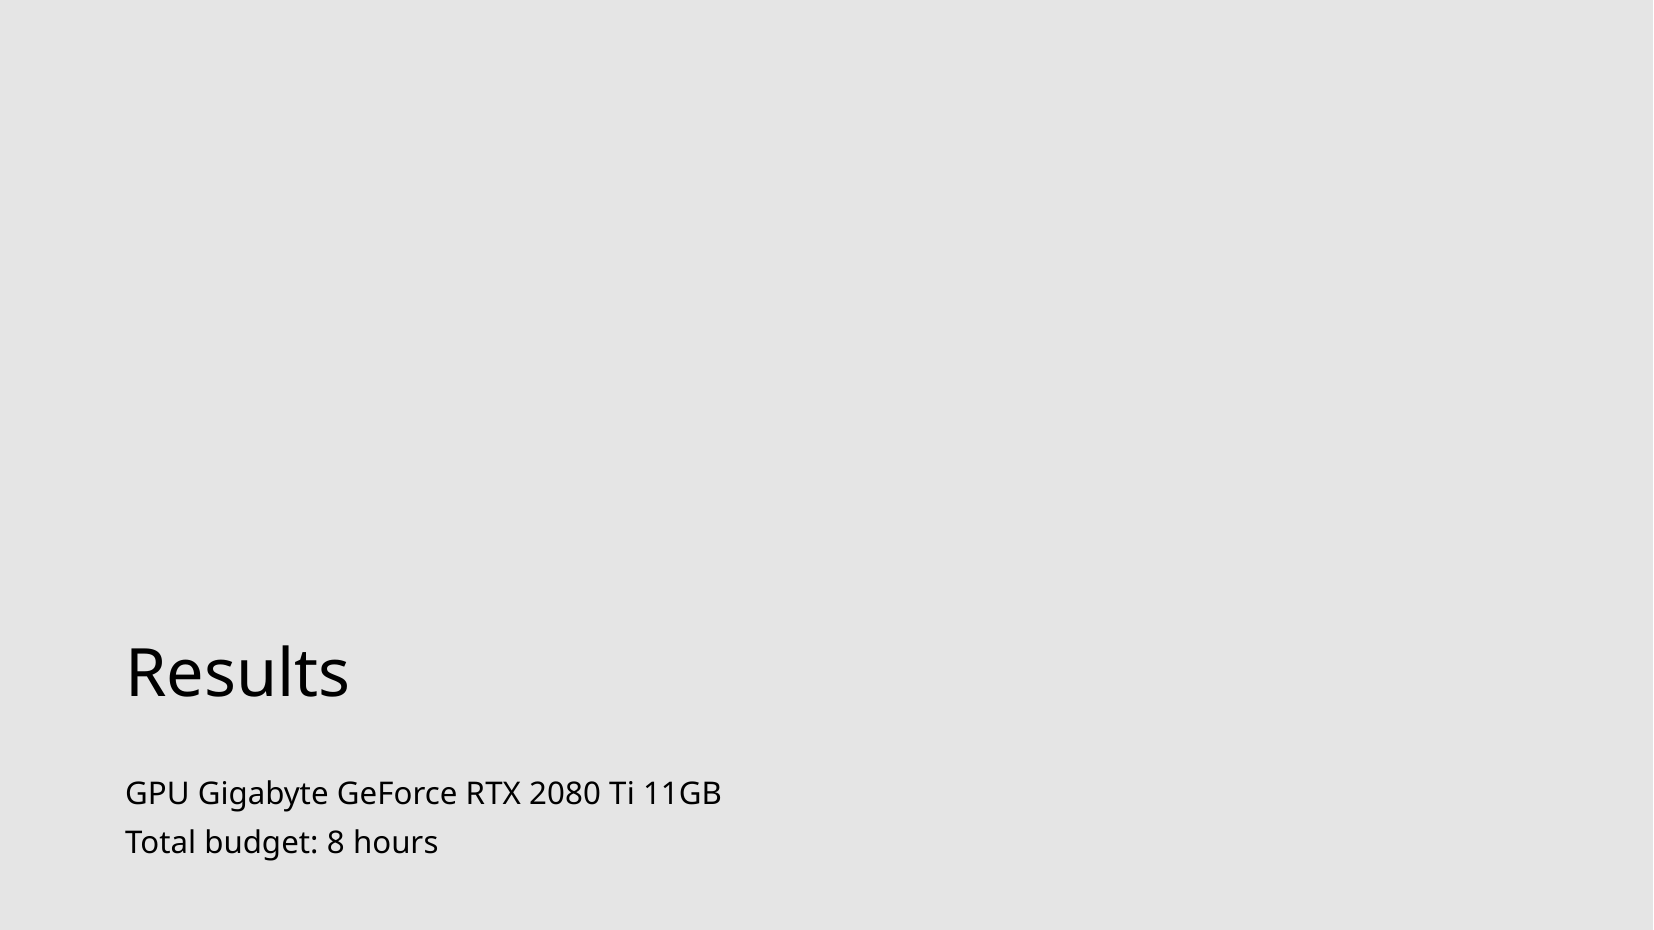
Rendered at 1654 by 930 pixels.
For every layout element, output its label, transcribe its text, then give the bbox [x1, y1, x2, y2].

text_box Results GPU Gigabyte GeForce RTX 2080 Ti 11GB Total budget: 8 hours [110, 617, 720, 832]
